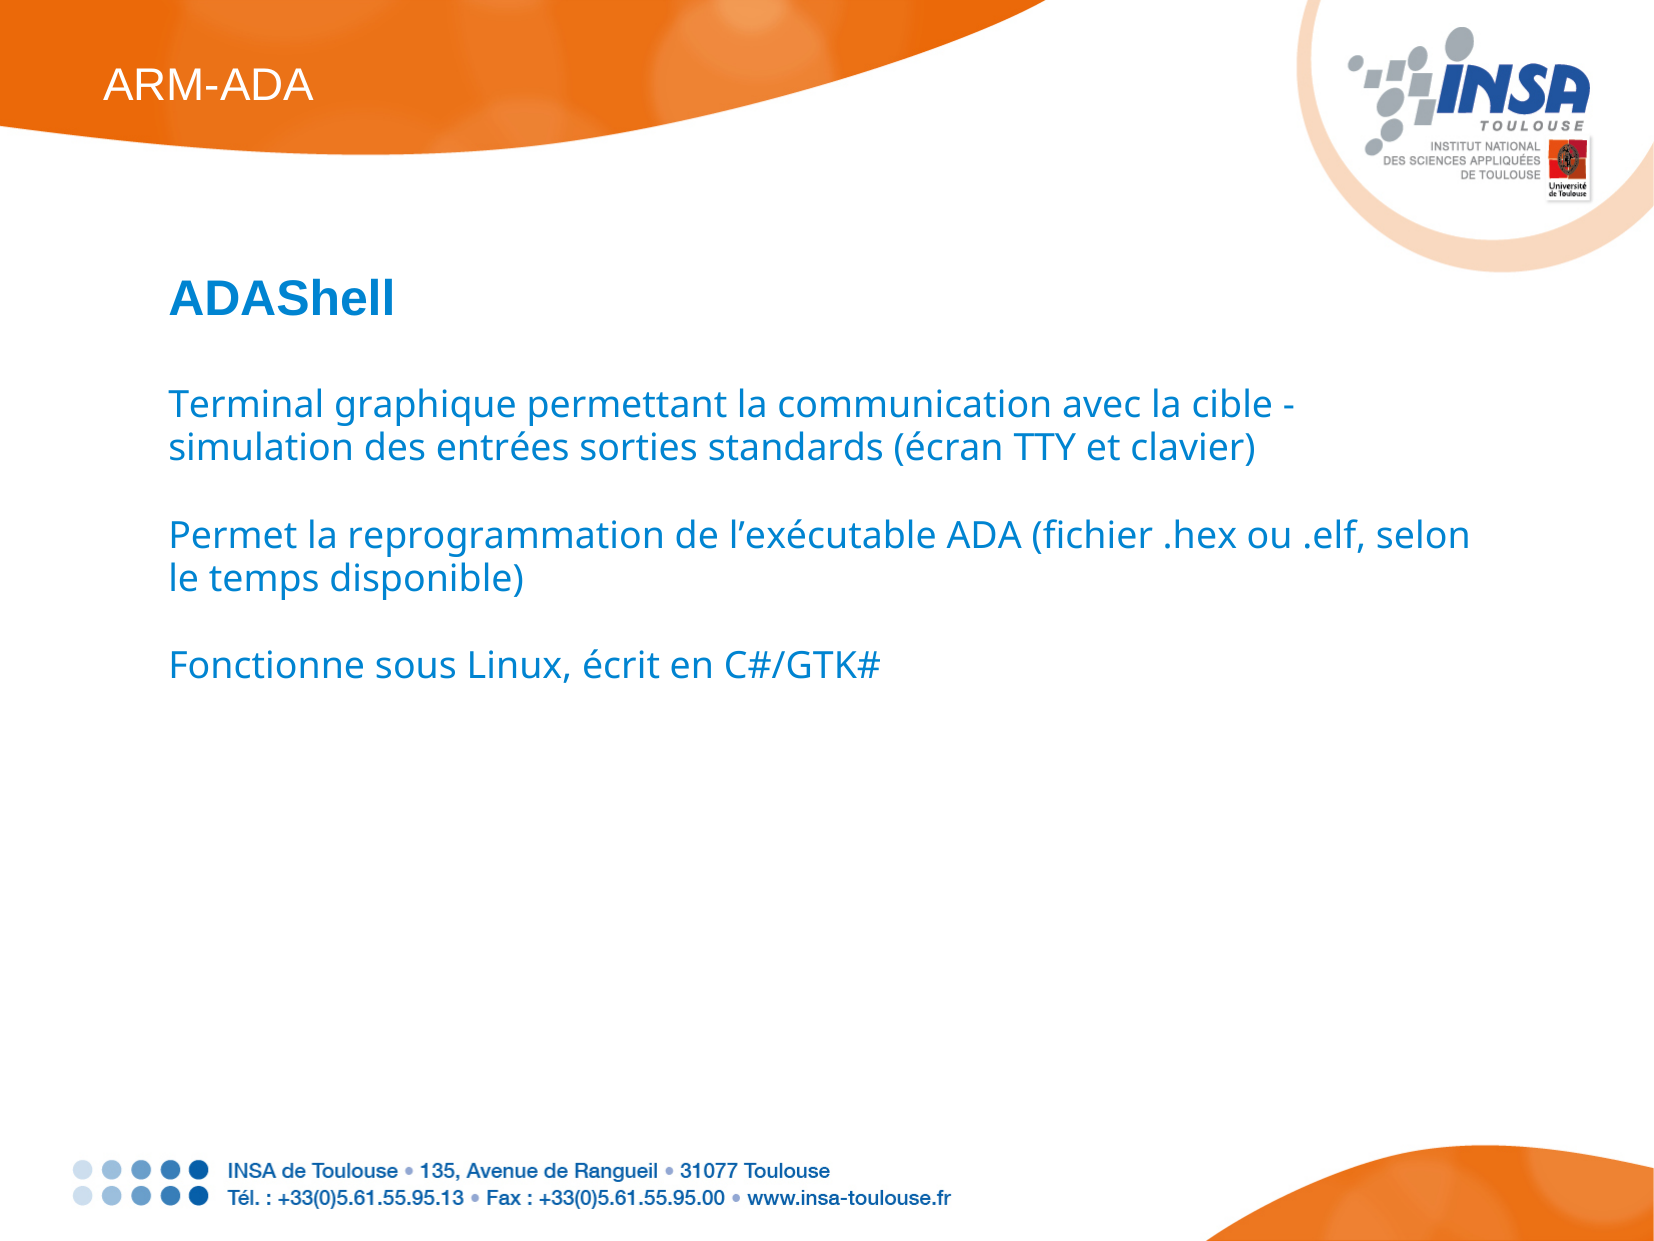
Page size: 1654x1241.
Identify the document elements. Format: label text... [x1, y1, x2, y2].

picture [0, 0, 1654, 1241]
text_box ARM-ADA [88, 47, 709, 114]
text_box ADAShell Terminal graphique permettant la communication avec la cible - simulation des entrées sorties standards (écran TTY et clavier) Permet la reprogrammation de l’exécutable ADA (fichier .hex ou .elf, selon le temps disponible) Fonctionne sous Linux, écrit en C#/GTK# [153, 259, 1489, 1099]
